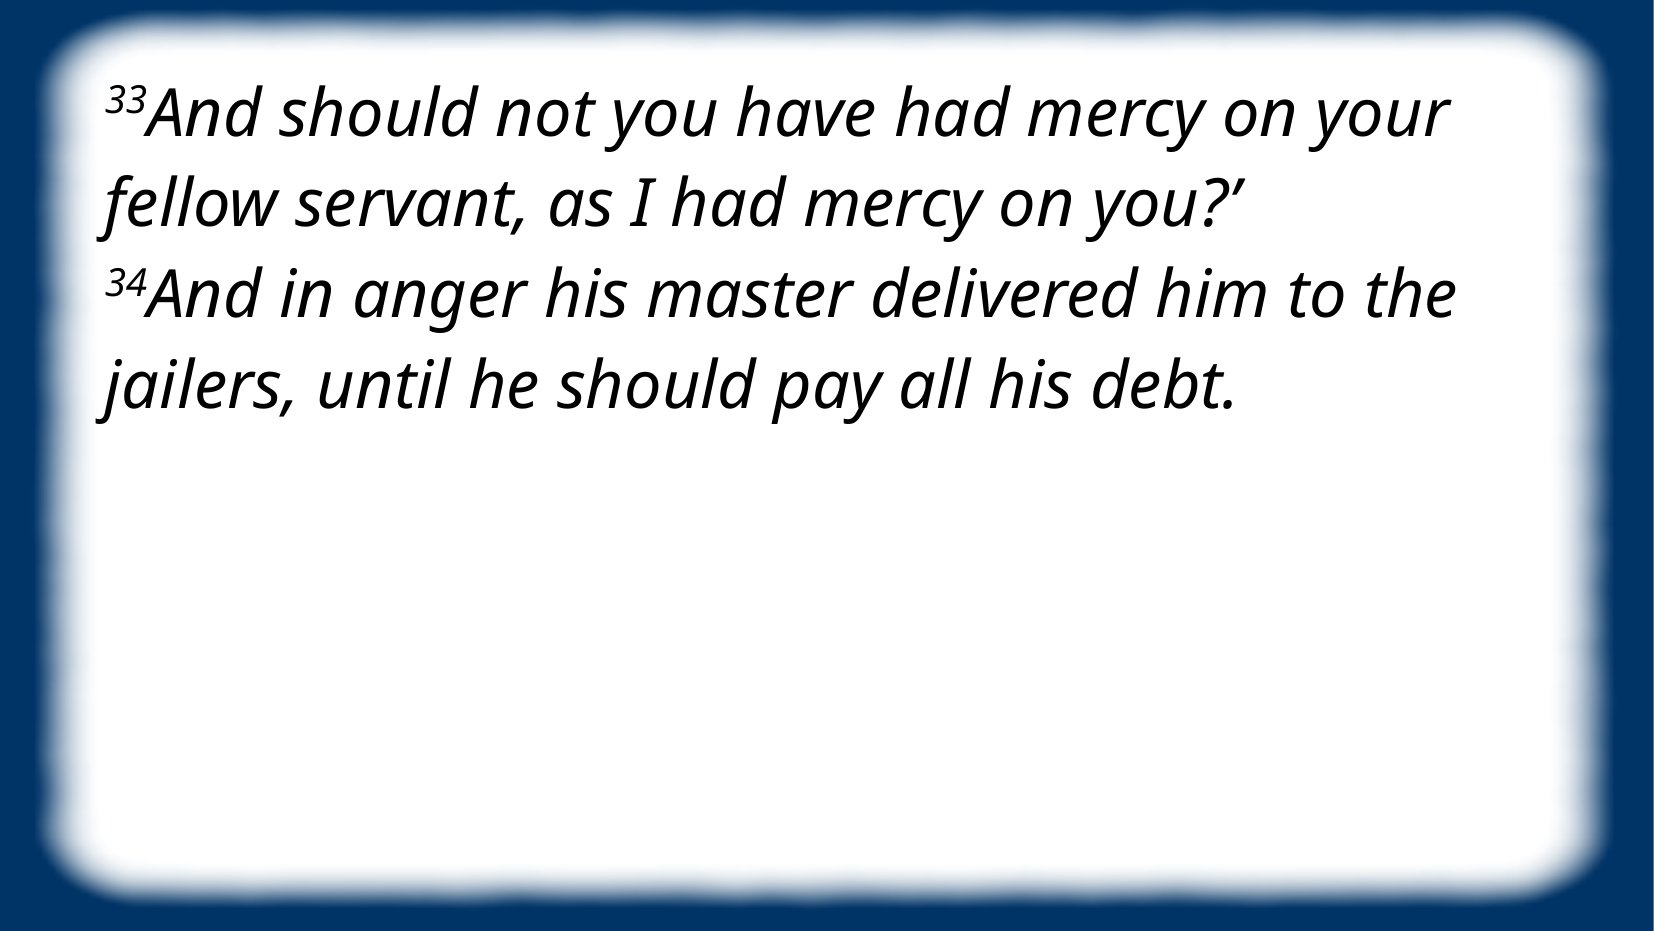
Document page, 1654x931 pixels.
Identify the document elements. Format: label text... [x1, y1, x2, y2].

text_box 33And should not you have had mercy on your fellow servant, as I had mercy on you?’ 34And in anger his master delivered him to the jailers, until he should pay all his debt. [90, 57, 1546, 428]
picture [0, 0, 1654, 931]
